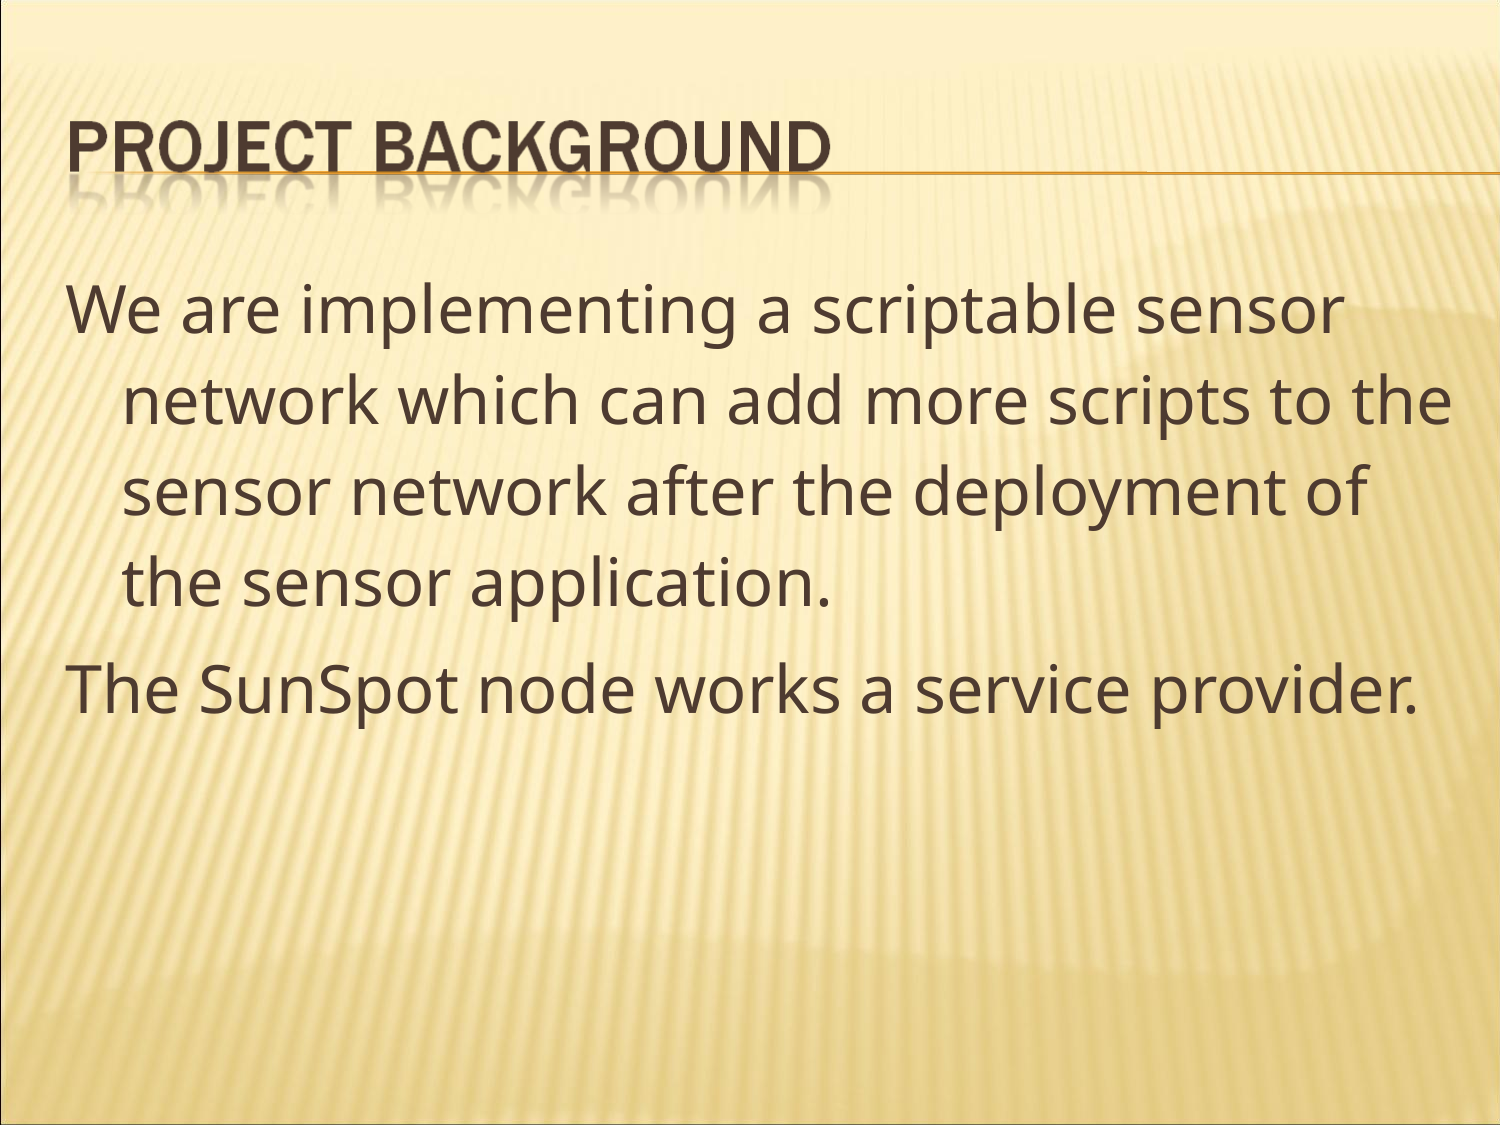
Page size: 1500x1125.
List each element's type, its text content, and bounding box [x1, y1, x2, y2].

text_box [16, 73, 1477, 264]
picture [0, 0, 1500, 1125]
list We are implementing a scriptable sensor network which can add more scripts to the sensor network after the deployment of the sensor application. The SunSpot node works a service provider. [50, 254, 1476, 998]
